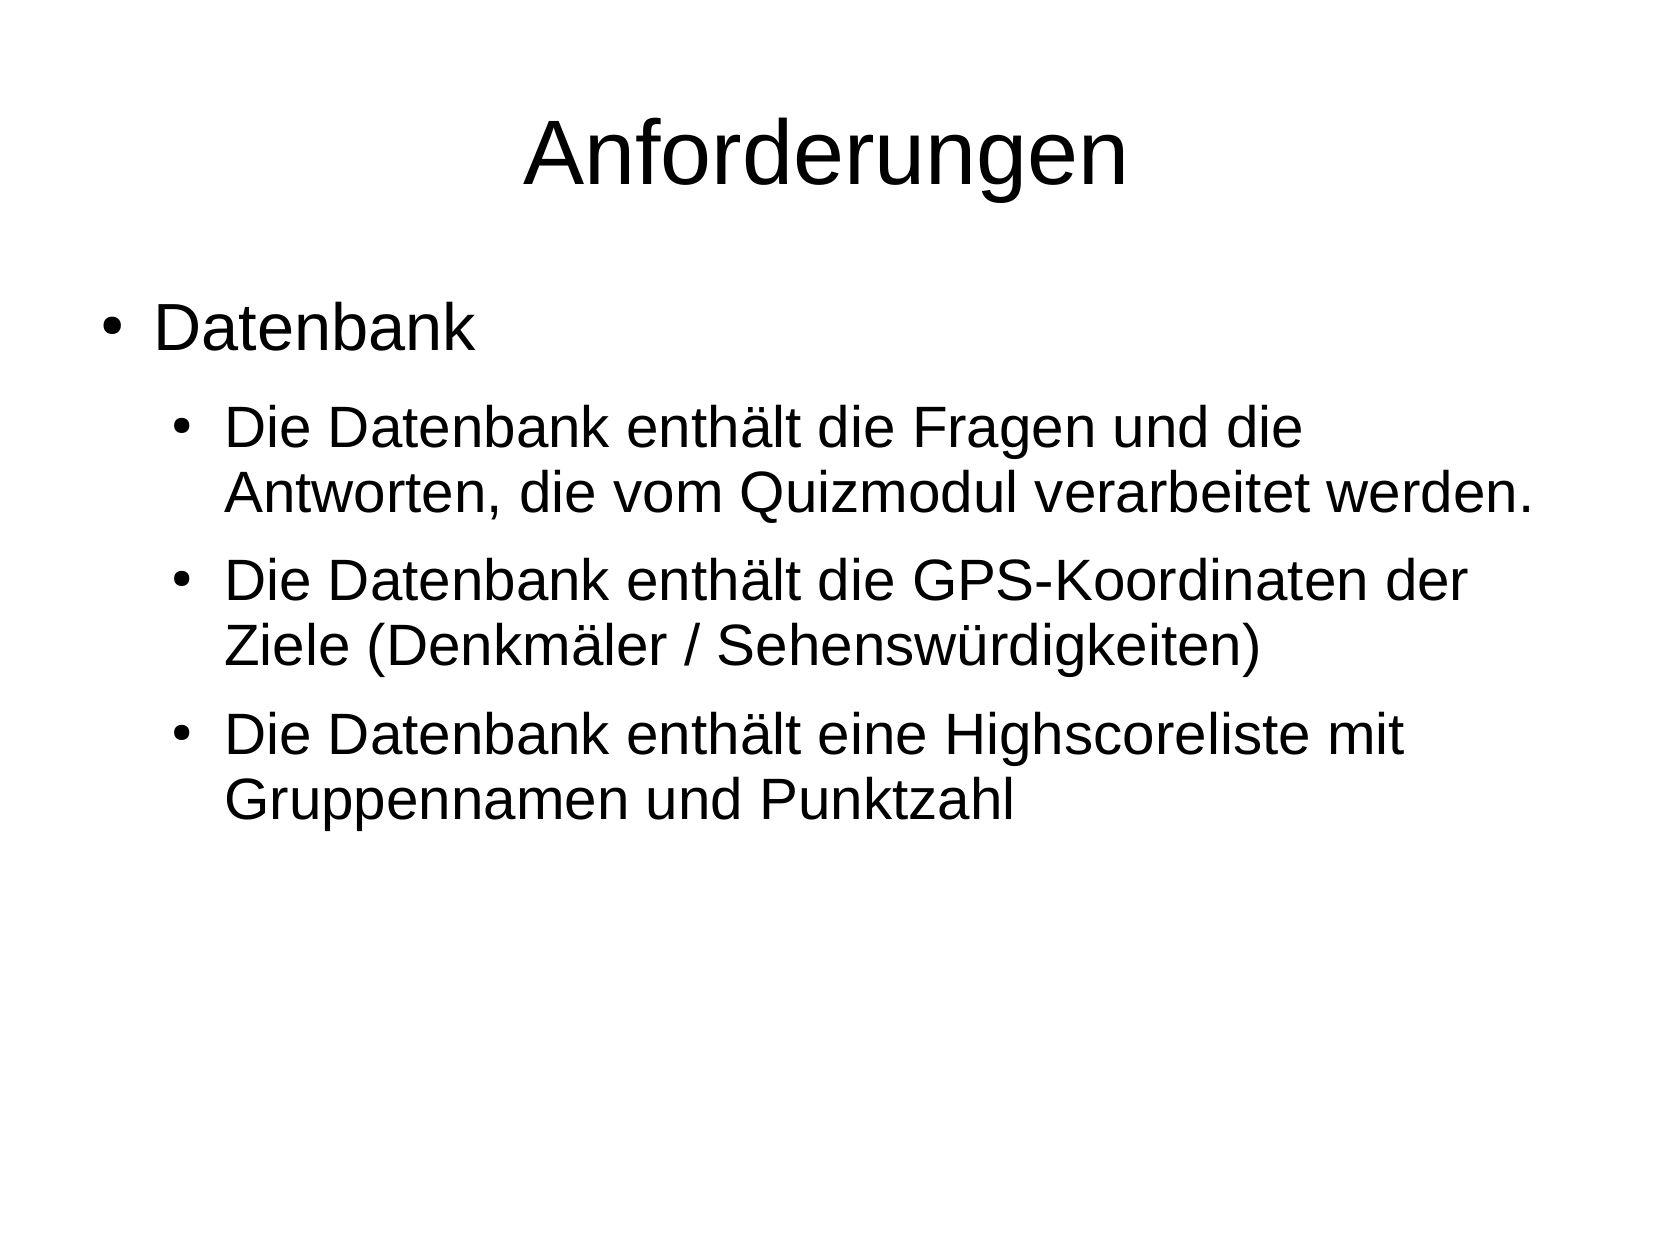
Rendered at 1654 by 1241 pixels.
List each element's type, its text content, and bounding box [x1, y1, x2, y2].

list Datenbank Die Datenbank enthält die Fragen und die Antworten, die vom Quizmodul verarbeitet werden. Die Datenbank enthält die GPS-Koordinaten der Ziele (Denkmäler / Sehenswürdigkeiten) Die Datenbank enthält eine Highscoreliste mit Gruppennamen und Punktzahl [82, 290, 1571, 1109]
title Anforderungen [82, 49, 1571, 257]
